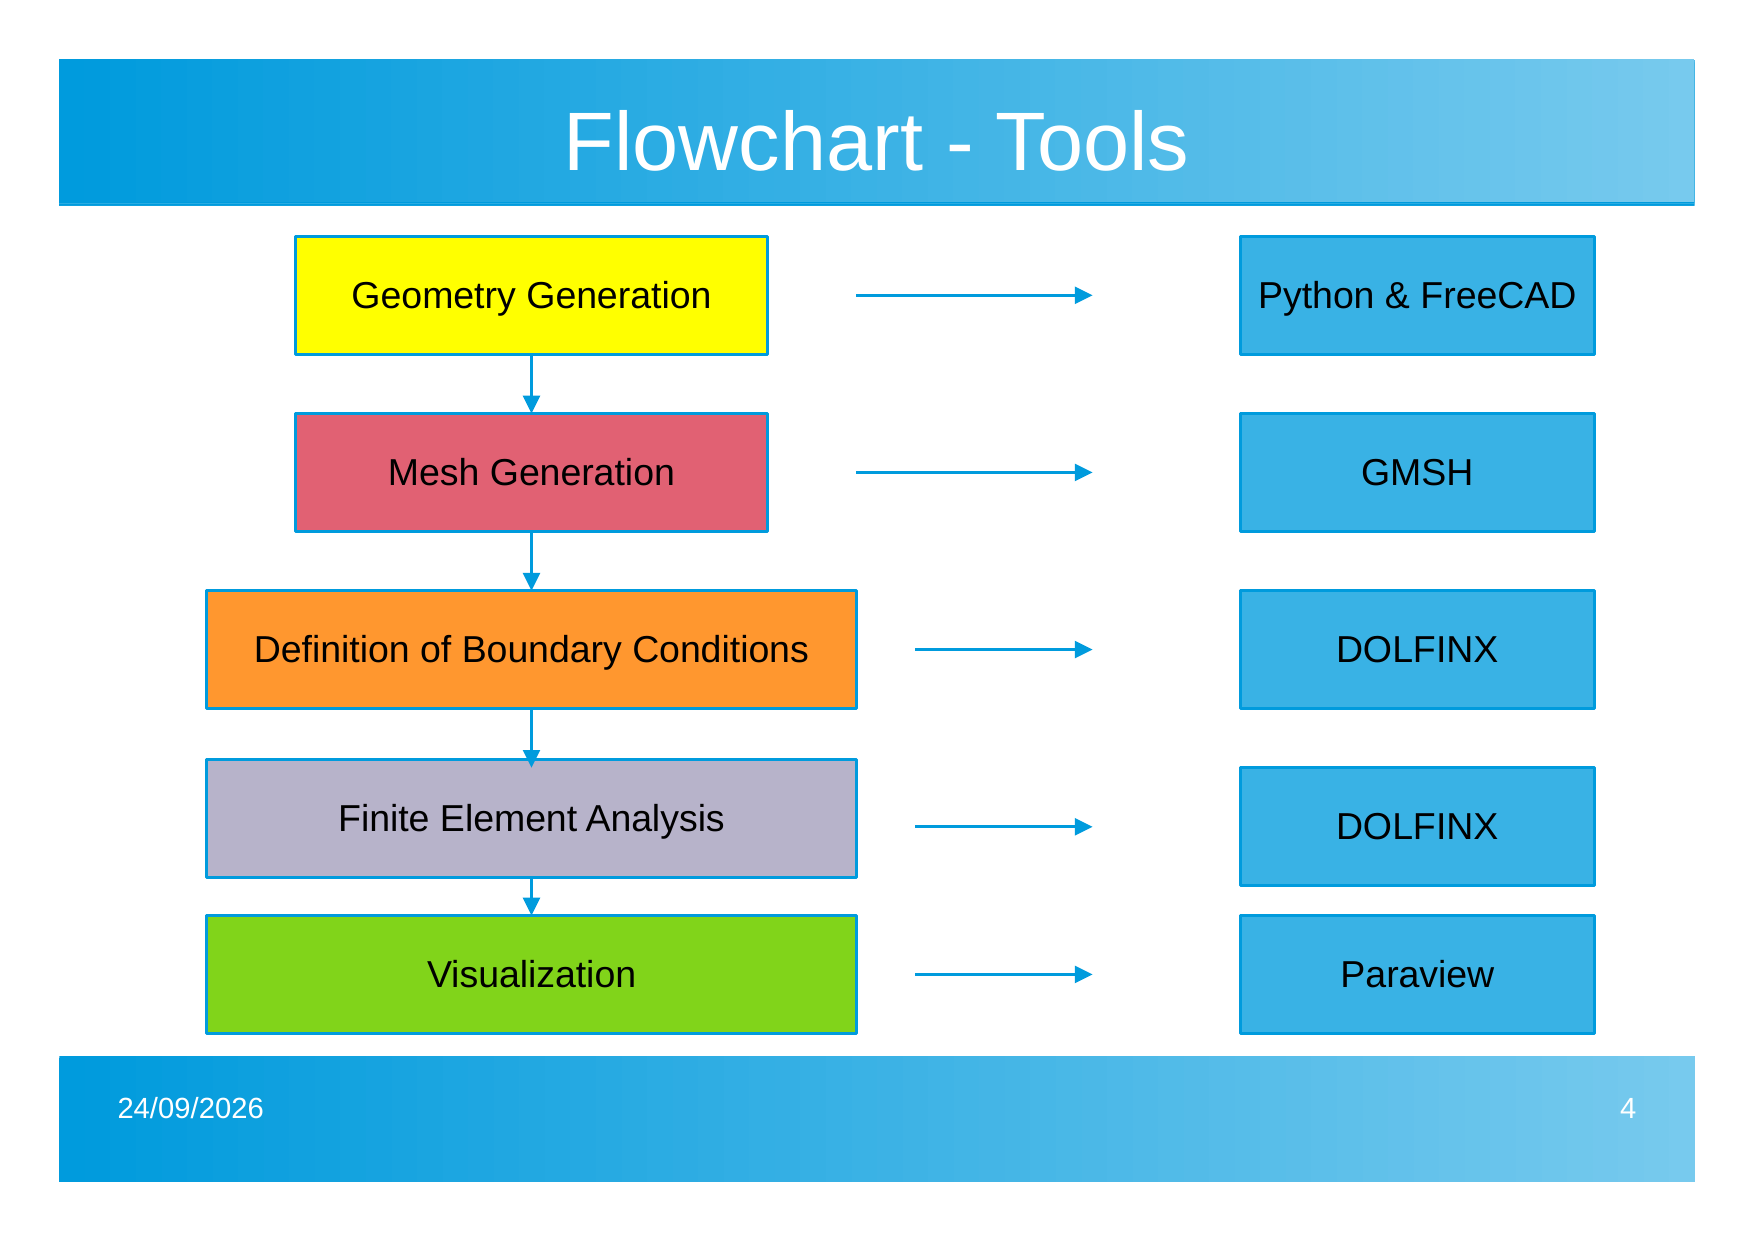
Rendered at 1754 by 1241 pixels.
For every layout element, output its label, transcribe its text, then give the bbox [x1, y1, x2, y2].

text_box DOLFINX [1240, 590, 1595, 709]
text_box Definition of Boundary Conditions [206, 590, 857, 709]
text_box Geometry Generation [295, 236, 768, 355]
text_box GMSH [1240, 413, 1595, 532]
text_box Visualization [206, 915, 857, 1034]
text_box Finite Element Analysis [206, 759, 857, 878]
text_box Paraview [1240, 915, 1595, 1034]
text_box DOLFINX [1240, 767, 1595, 886]
text_box Mesh Generation [295, 413, 768, 532]
text_box Python & FreeCAD [1240, 236, 1595, 355]
title Flowchart - Tools [117, 94, 1637, 190]
